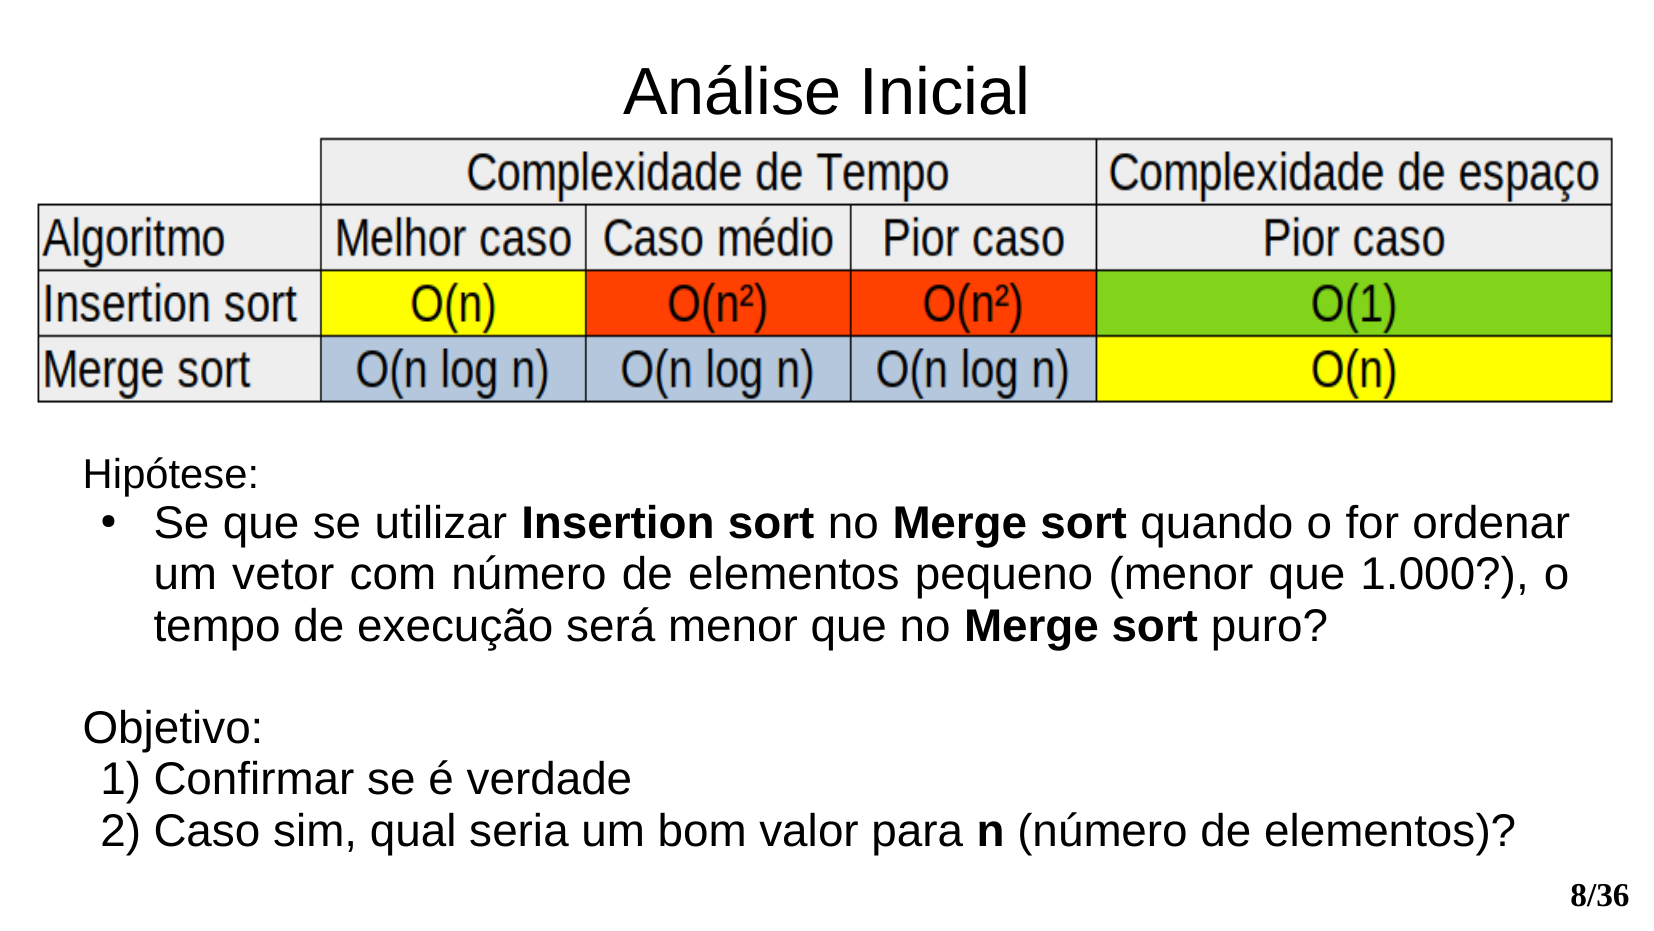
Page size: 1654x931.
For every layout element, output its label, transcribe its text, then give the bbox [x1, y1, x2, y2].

list Hipótese: Se que se utilizar Insertion sort no Merge sort quando o for ordenar um vetor com número de elementos pequeno (menor que 1.000?), o tempo de execução será menor que no Merge sort puro? Objetivo: Confirmar se é verdade Caso sim, qual seria um bom valor para n (número de elementos)? [82, 432, 1571, 716]
picture [17, 123, 1637, 432]
title Análise Inicial [82, 14, 1571, 123]
